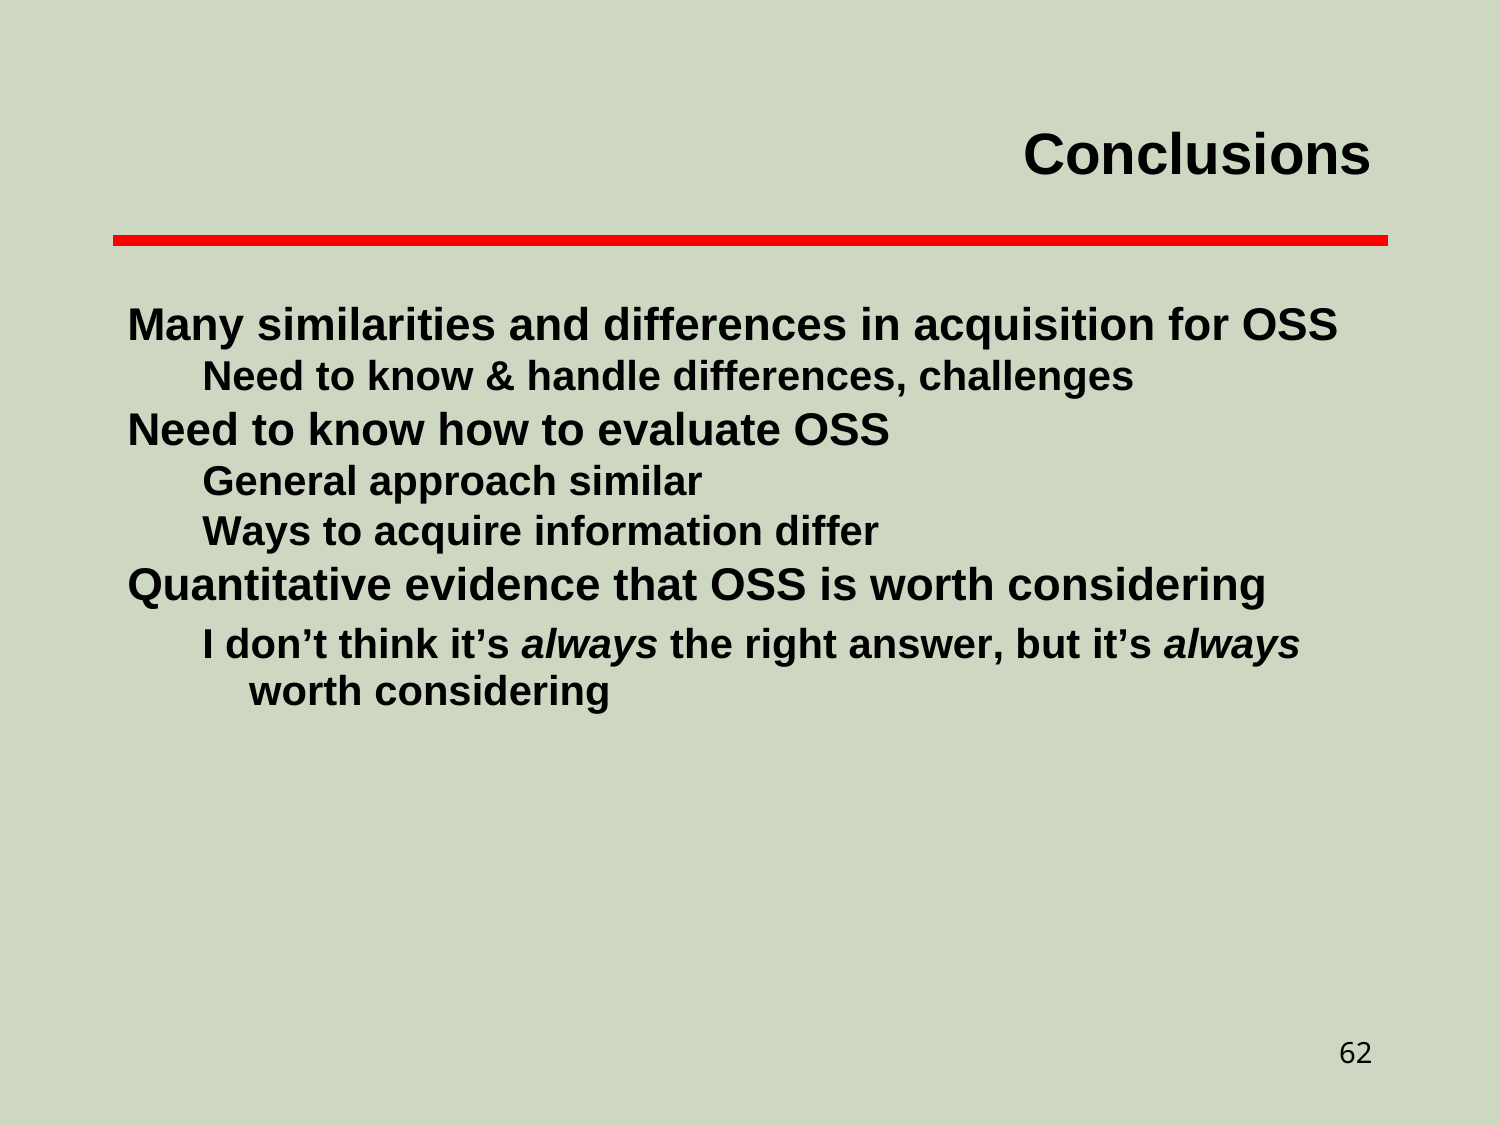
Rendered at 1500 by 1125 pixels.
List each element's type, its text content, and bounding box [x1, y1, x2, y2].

list Many similarities and differences in acquisition for OSS Need to know & handle differences, challenges Need to know how to evaluate OSS General approach similar Ways to acquire information differ Quantitative evidence that OSS is worth considering I don’t think it’s always the right answer, but it’s always worth considering [112, 299, 1388, 1000]
title Conclusions [337, 85, 1388, 224]
